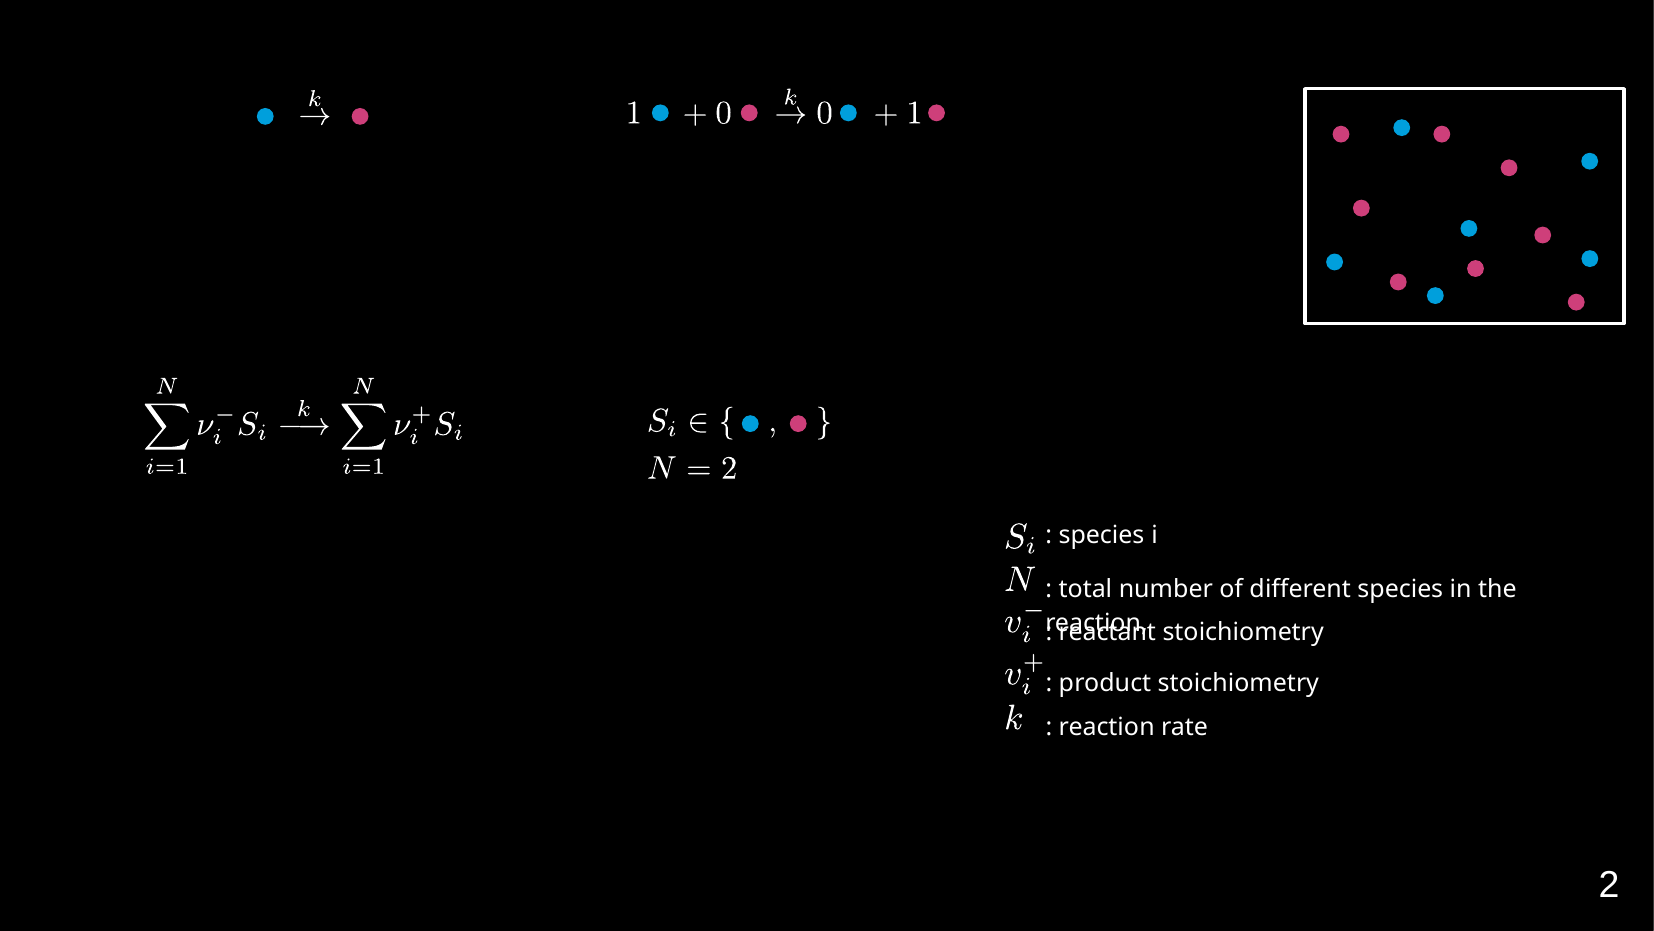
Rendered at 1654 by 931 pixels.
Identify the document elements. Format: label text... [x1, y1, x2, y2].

text_box : reactant stoichiometry [1030, 606, 1615, 647]
text_box [1352, 199, 1370, 217]
text_box [1003, 523, 1035, 554]
text_box [1426, 287, 1444, 305]
text_box [646, 406, 830, 440]
text_box [646, 456, 736, 479]
text_box : species i [1030, 501, 1176, 559]
text_box [1467, 260, 1484, 277]
text_box [625, 88, 921, 127]
text_box [351, 107, 369, 125]
text_box [1389, 273, 1407, 291]
text_box : reaction rate [1030, 701, 1615, 742]
text_box : product stoichiometry [1030, 657, 1615, 698]
text_box [1567, 293, 1585, 311]
text_box [1004, 610, 1043, 643]
text_box <number> [1433, 856, 1635, 927]
text_box [1003, 566, 1036, 591]
text_box [928, 104, 945, 122]
text_box [1500, 159, 1518, 177]
text_box [1004, 704, 1023, 730]
text_box [1581, 152, 1599, 170]
text_box [1326, 253, 1344, 271]
text_box [1393, 119, 1411, 137]
text_box [1460, 219, 1478, 237]
text_box [256, 107, 274, 125]
text_box [298, 90, 330, 126]
text_box [142, 377, 462, 474]
text_box : total number of different species in the reaction, [1030, 563, 1615, 604]
text_box [1534, 226, 1552, 244]
text_box [1581, 250, 1599, 268]
text_box [1004, 653, 1043, 695]
text_box [1332, 125, 1350, 143]
text_box [1433, 125, 1451, 143]
